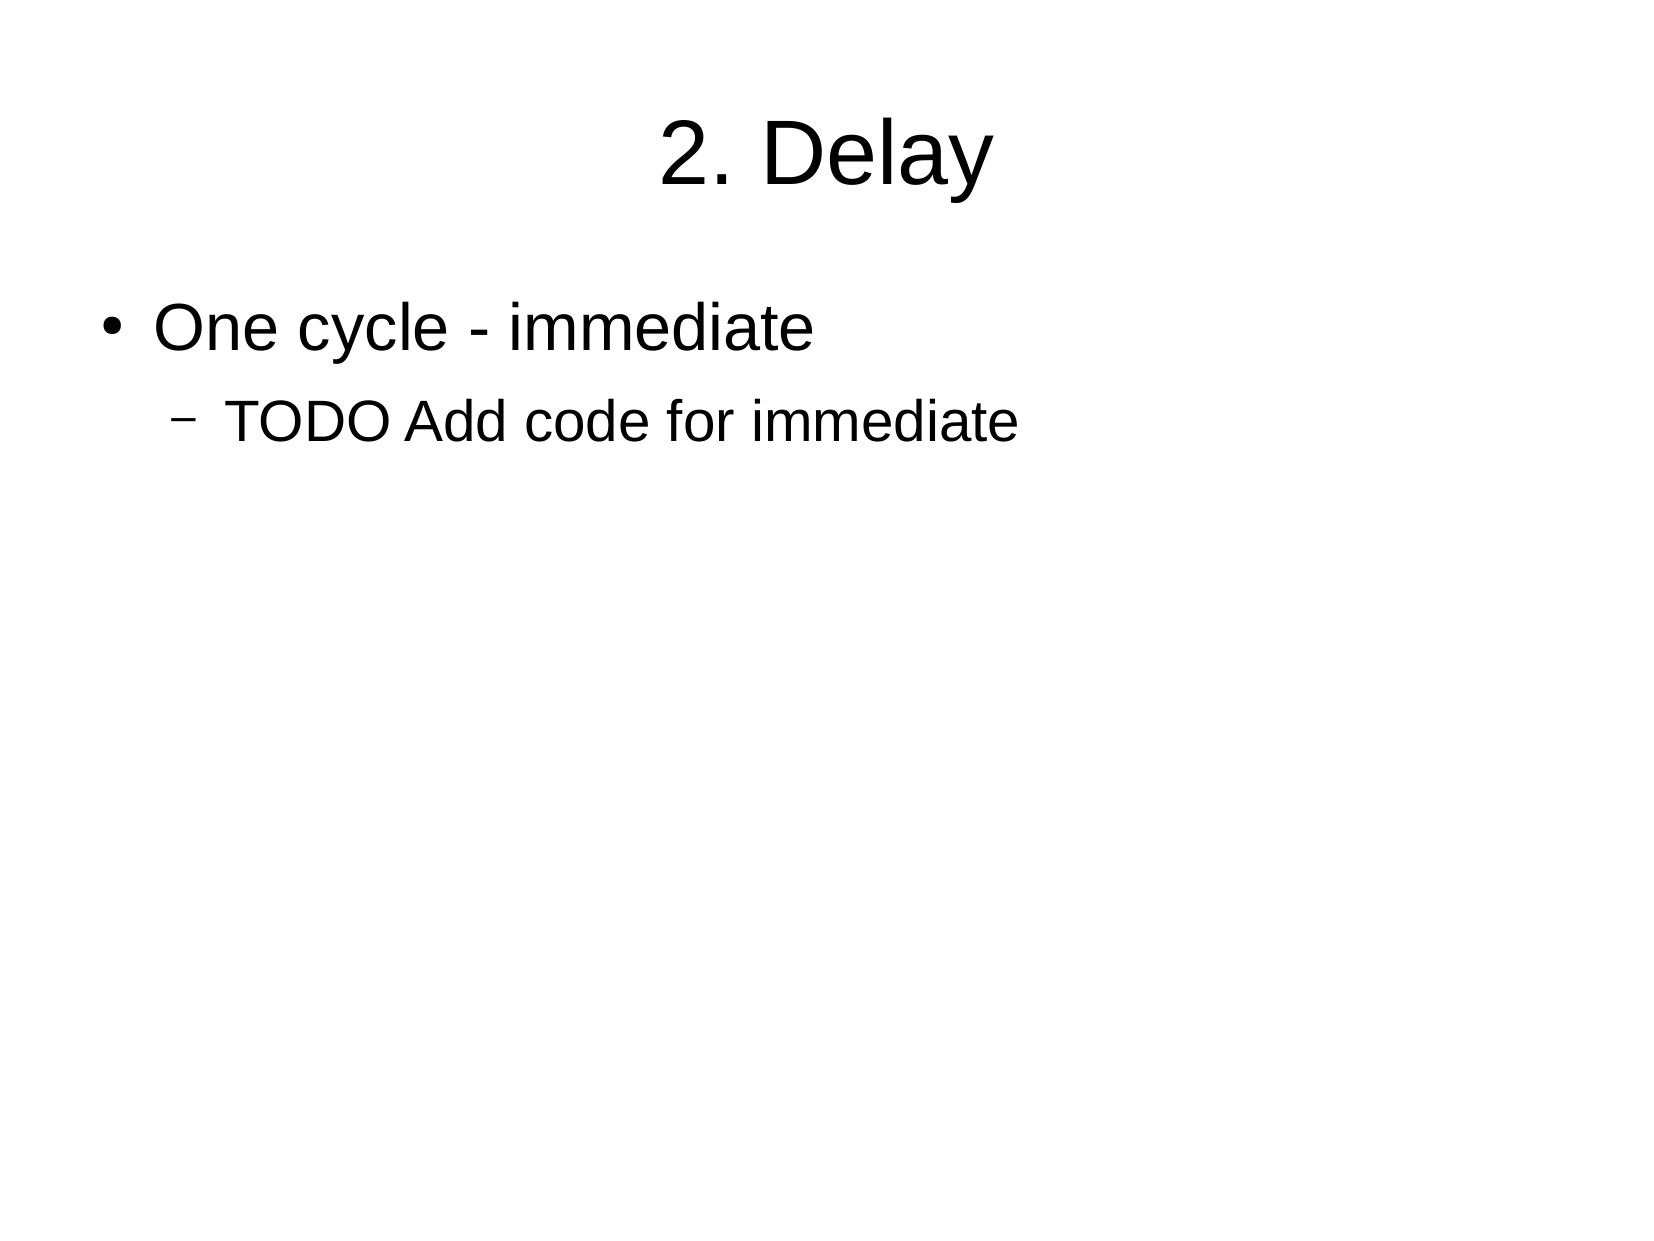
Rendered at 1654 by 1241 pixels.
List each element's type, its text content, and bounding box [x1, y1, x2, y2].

title 2. Delay [82, 49, 1571, 257]
list One cycle - immediate TODO Add code for immediate [82, 290, 1571, 1010]
